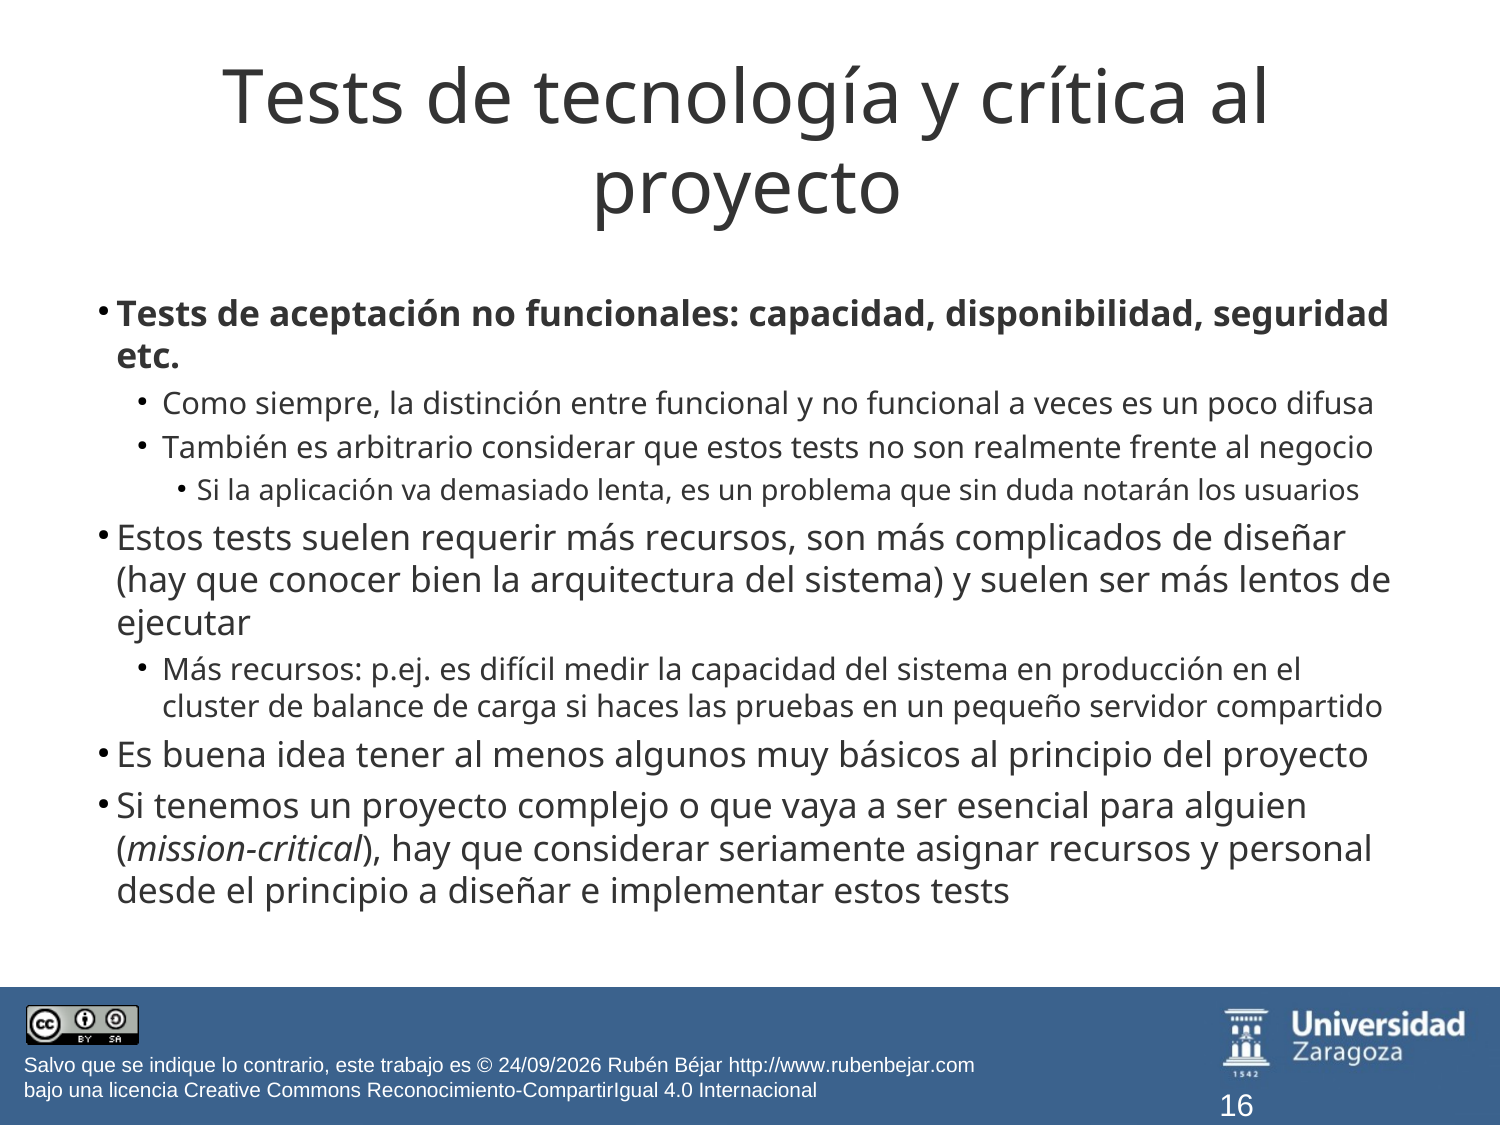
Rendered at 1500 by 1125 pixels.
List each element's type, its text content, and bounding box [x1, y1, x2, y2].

title Tests de tecnología y crítica al proyecto [74, 20, 1420, 257]
picture [0, 987, 1500, 1125]
list Tests de aceptación no funcionales: capacidad, disponibilidad, seguridad etc. Como siempre, la distinción entre funcional y no funcional a veces es un poco difusa También es arbitrario considerar que estos tests no son realmente frente al negocio Si la aplicación va demasiado lenta, es un problema que sin duda notarán los usuarios Estos tests suelen requerir más recursos, son más complicados de diseñar (hay que conocer bien la arquitectura del sistema) y suelen ser más lentos de ejecutar Más recursos: p.ej. es difícil medir la capacidad del sistema en producción en el cluster de balance de carga si haces las pruebas en un pequeño servidor compartido Es buena idea tener al menos algunos muy básicos al principio del proyecto Si tenemos un proyecto complejo o que vaya a ser esencial para alguien (mission-critical), hay que considerar seriamente asignar recursos y personal desde el principio a diseñar e implementar estos tests [82, 283, 1418, 957]
